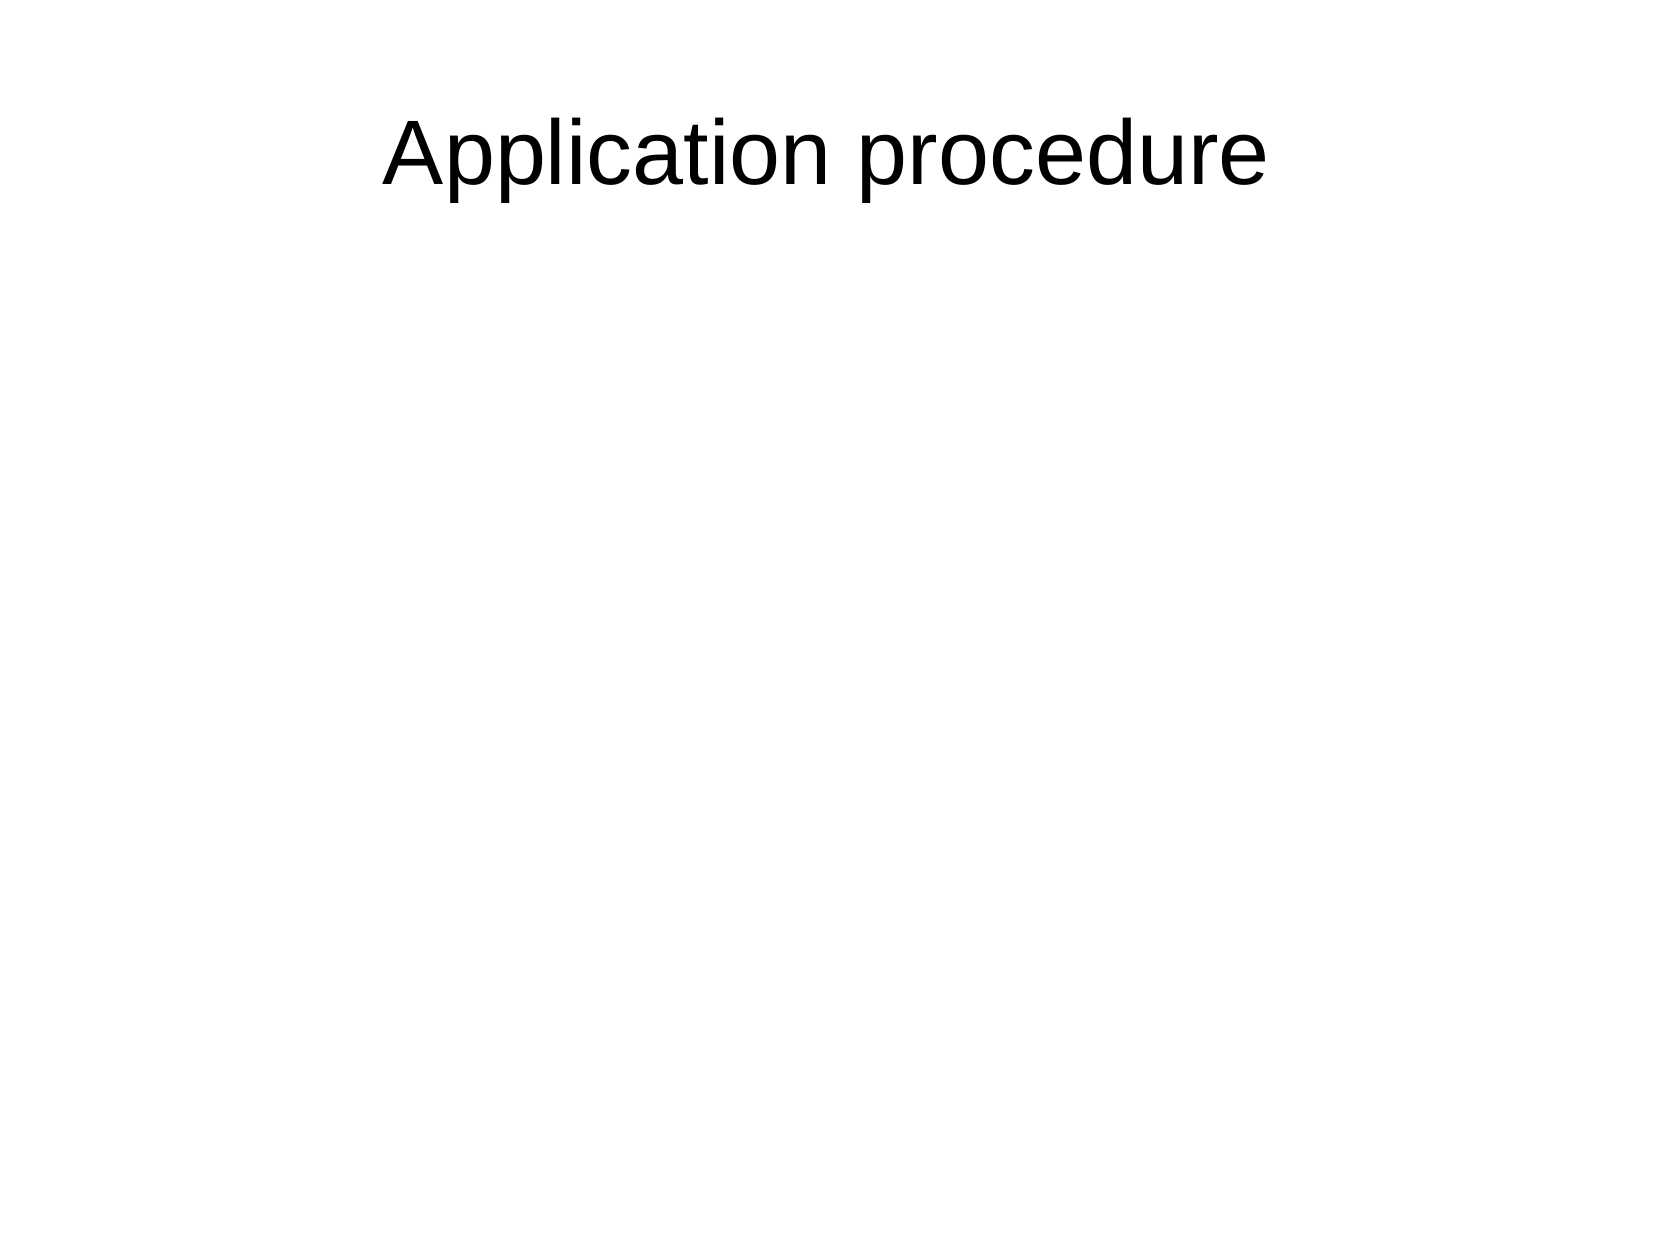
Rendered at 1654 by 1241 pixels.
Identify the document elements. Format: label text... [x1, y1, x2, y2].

title Application procedure [82, 49, 1571, 257]
